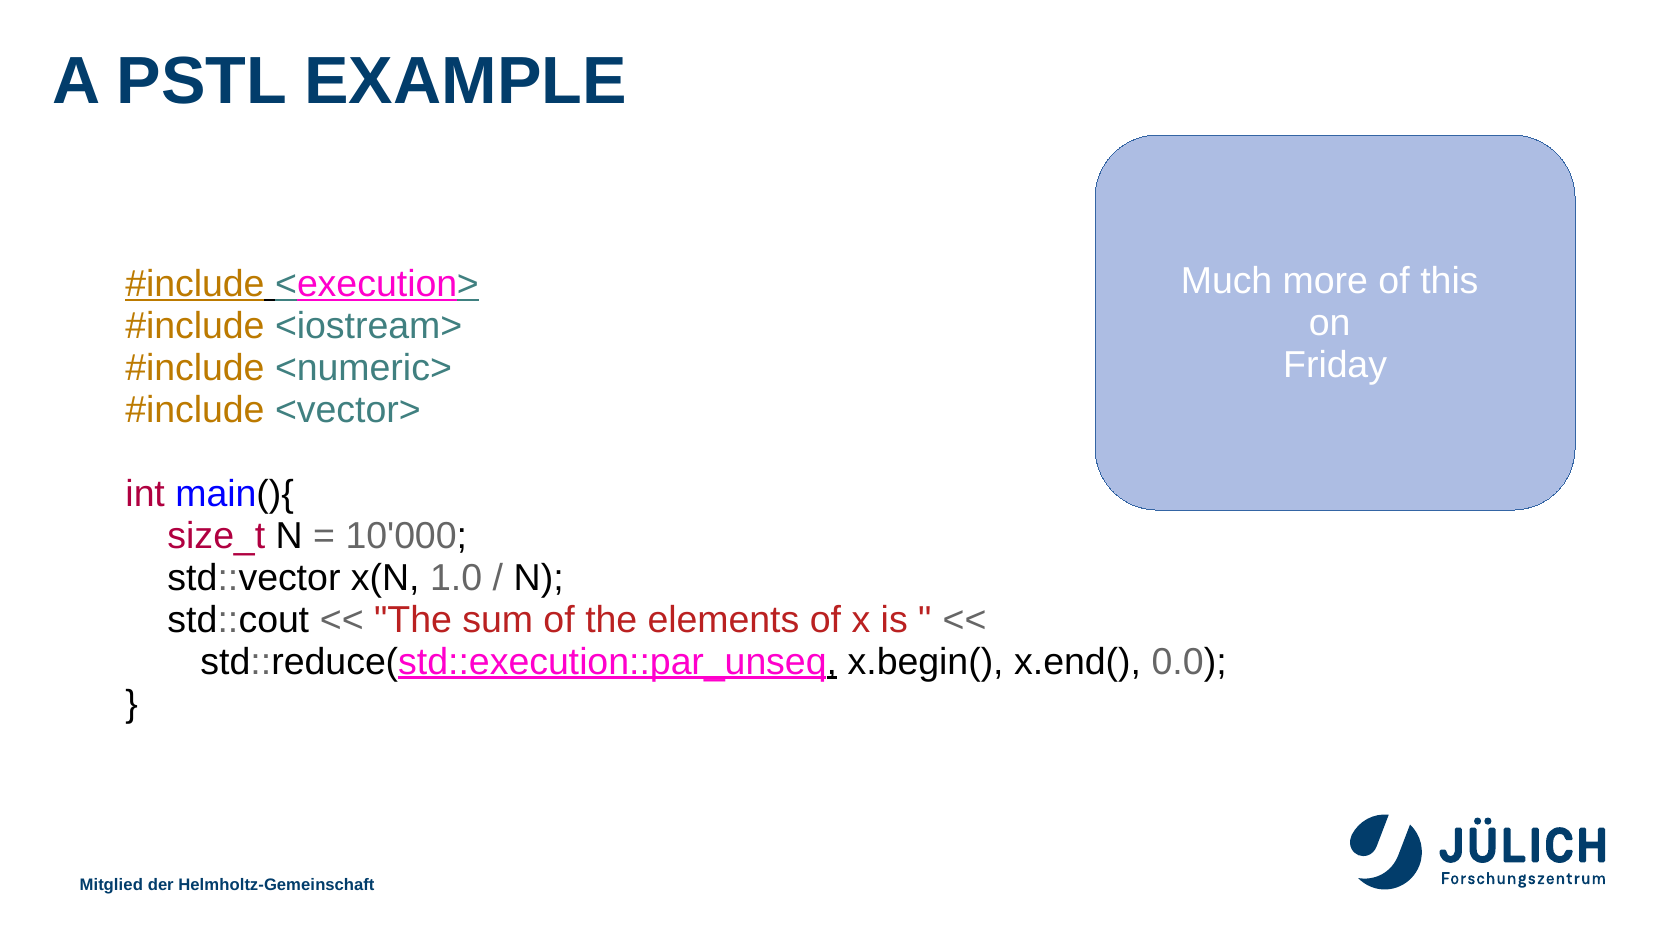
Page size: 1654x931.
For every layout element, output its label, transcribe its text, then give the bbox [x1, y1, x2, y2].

text_box Much more of this on Friday [1095, 135, 1576, 511]
title A pSTL Example [52, 43, 1606, 194]
text_box #include <execution> #include <iostream> #include <numeric> #include <vector> int main(){ size_t N = 10'000; std::vector x(N, 1.0 / N); std::cout << "The sum of the elements of x is " << std::reduce(std::execution::par_unseq, x.begin(), x.end(), 0.0); } [95, 255, 1574, 774]
